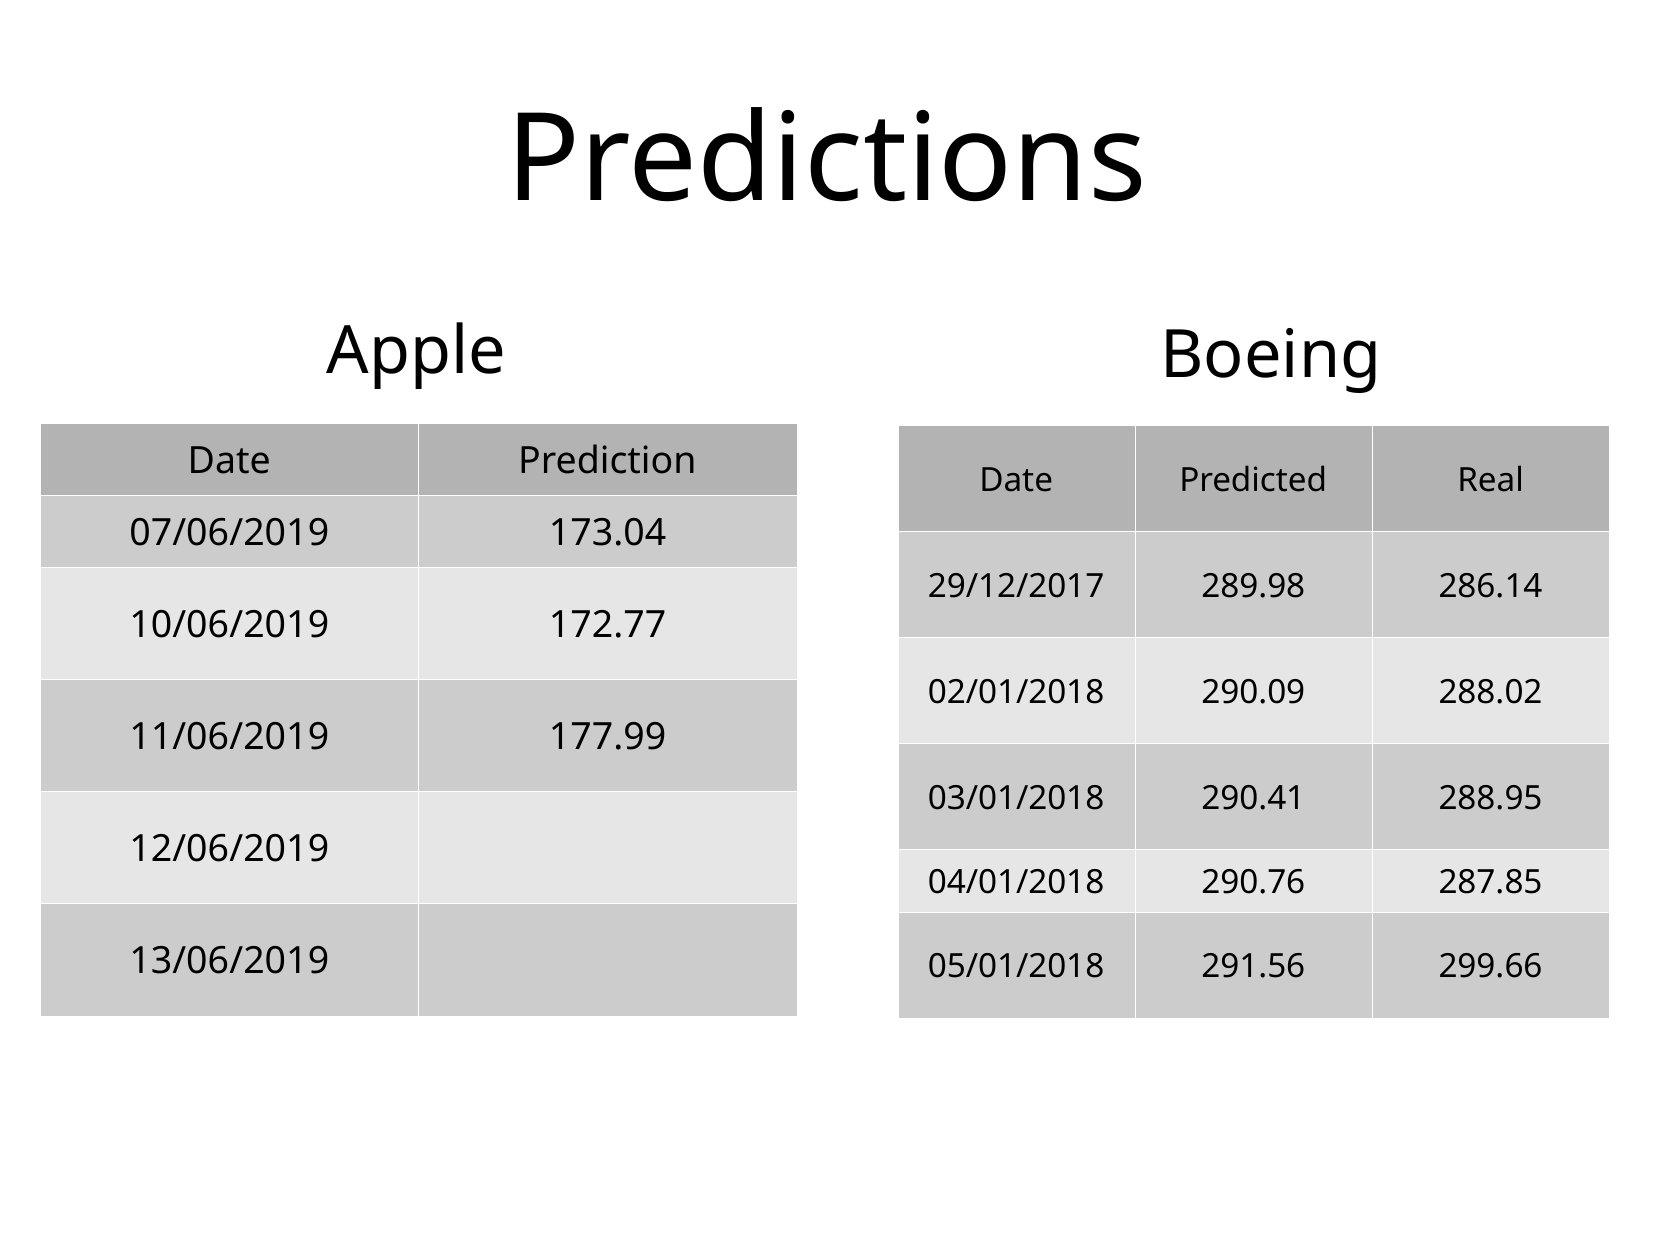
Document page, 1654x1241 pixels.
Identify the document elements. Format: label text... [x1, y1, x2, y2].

table_cell 02/01/2018 [899, 638, 1135, 743]
table_cell 173.04 [419, 496, 797, 567]
table_cell 288.02 [1373, 638, 1609, 743]
table_cell [419, 792, 797, 903]
table_header Predicted [1136, 426, 1372, 531]
table_cell 289.98 [1136, 532, 1372, 637]
table_cell 12/06/2019 [41, 792, 418, 903]
table_cell 07/06/2019 [41, 496, 418, 567]
table_header Date [899, 426, 1135, 531]
table_cell 03/01/2018 [899, 744, 1135, 849]
table_cell 286.14 [1373, 532, 1609, 637]
table_cell 177.99 [419, 680, 797, 791]
table_header Date [41, 424, 418, 495]
table_cell 172.77 [419, 568, 797, 679]
title Predictions [82, 49, 1571, 257]
text_box Boeing [1145, 298, 1416, 402]
table_cell 29/12/2017 [899, 532, 1135, 637]
table_cell 287.85 [1373, 850, 1609, 912]
table_cell 11/06/2019 [41, 680, 418, 791]
table_cell 290.76 [1136, 850, 1372, 912]
table_cell 13/06/2019 [41, 904, 418, 1016]
table_header Real [1373, 426, 1609, 531]
table_cell 290.41 [1136, 744, 1372, 849]
table_cell [419, 904, 797, 1016]
table_cell 04/01/2018 [899, 850, 1135, 912]
table_cell 10/06/2019 [41, 568, 418, 679]
table_cell 288.95 [1373, 744, 1609, 849]
table_cell 299.66 [1373, 913, 1609, 1018]
text_box Apple [312, 295, 542, 399]
table_cell 291.56 [1136, 913, 1372, 1018]
table_cell 05/01/2018 [899, 913, 1135, 1018]
table_header Prediction [419, 424, 797, 495]
table_cell 290.09 [1136, 638, 1372, 743]
